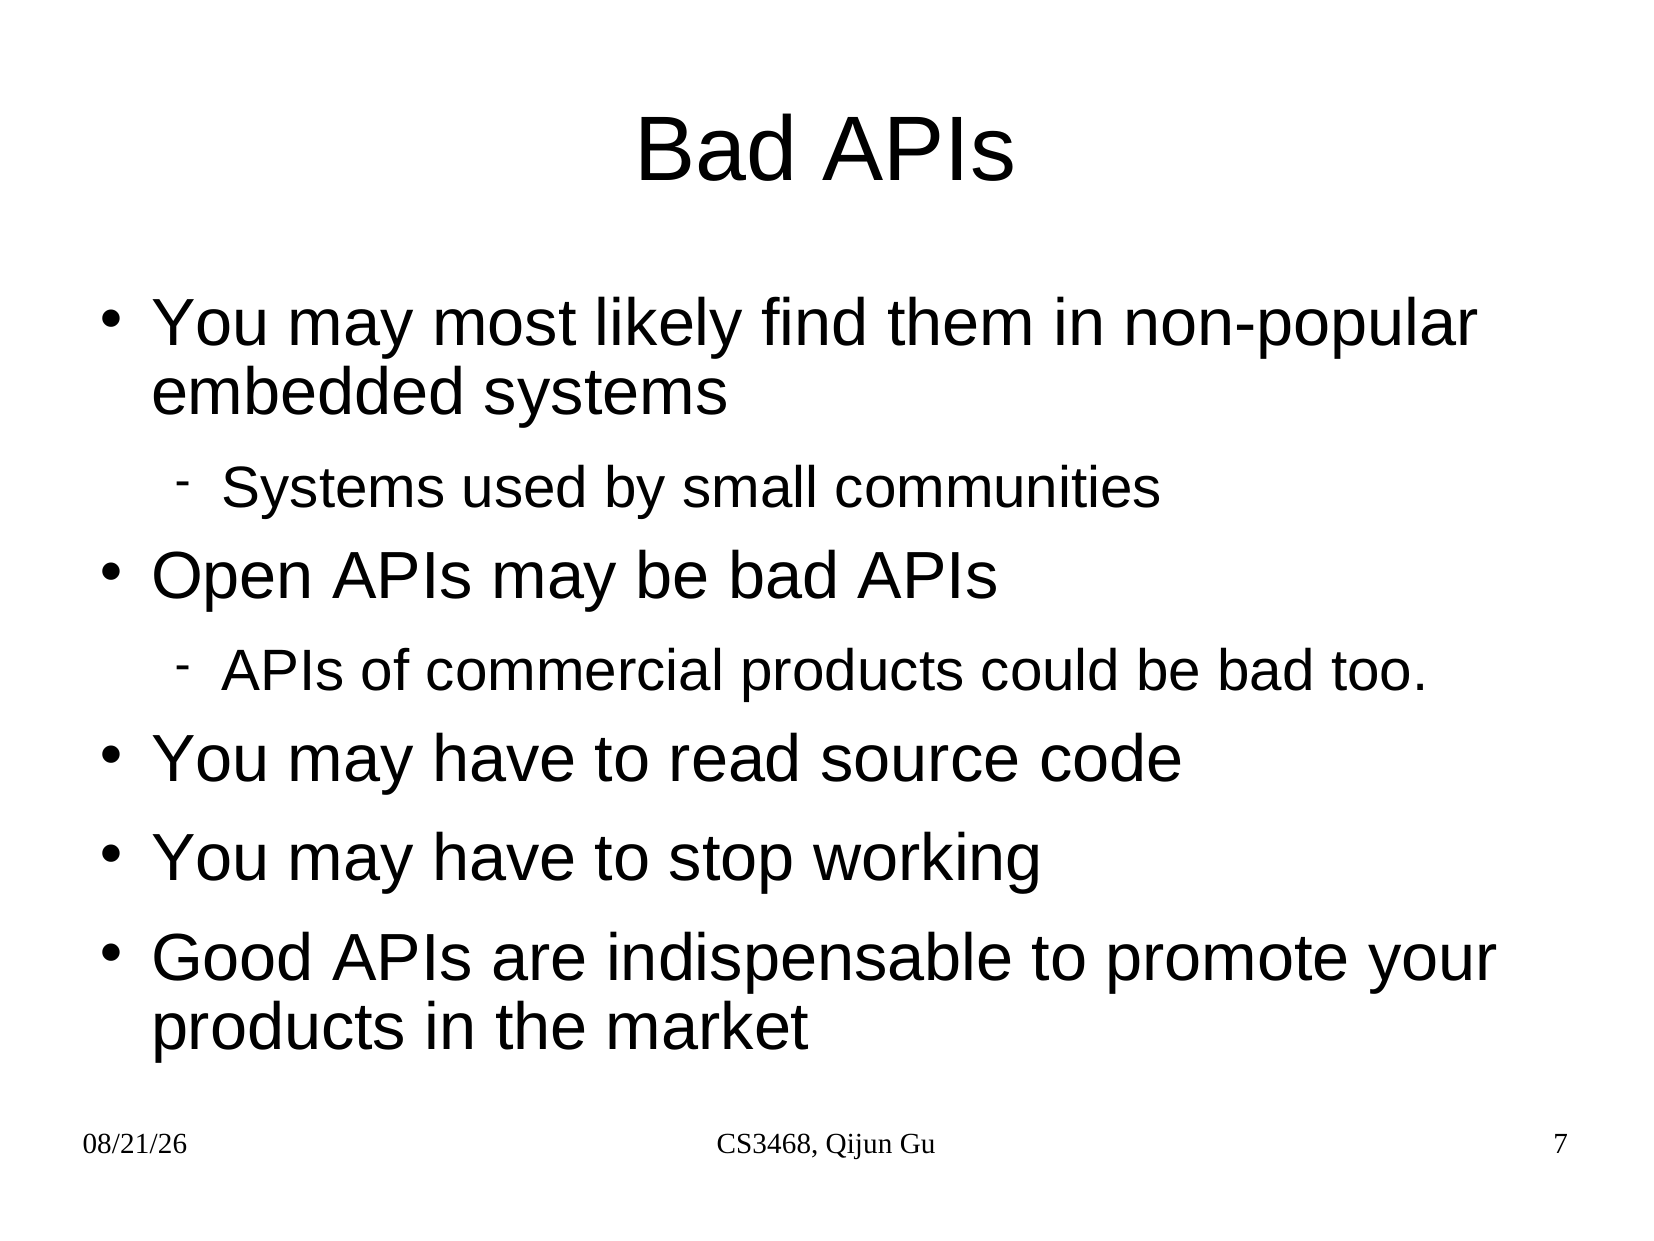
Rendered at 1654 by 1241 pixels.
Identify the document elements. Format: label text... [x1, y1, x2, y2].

title Bad APIs [82, 56, 1569, 247]
list You may most likely find them in non-popular embedded systems Systems used by small communities Open APIs may be bad APIs APIs of commercial products could be bad too. You may have to read source code You may have to stop working Good APIs are indispensable to promote your products in the market [82, 290, 1569, 1110]
